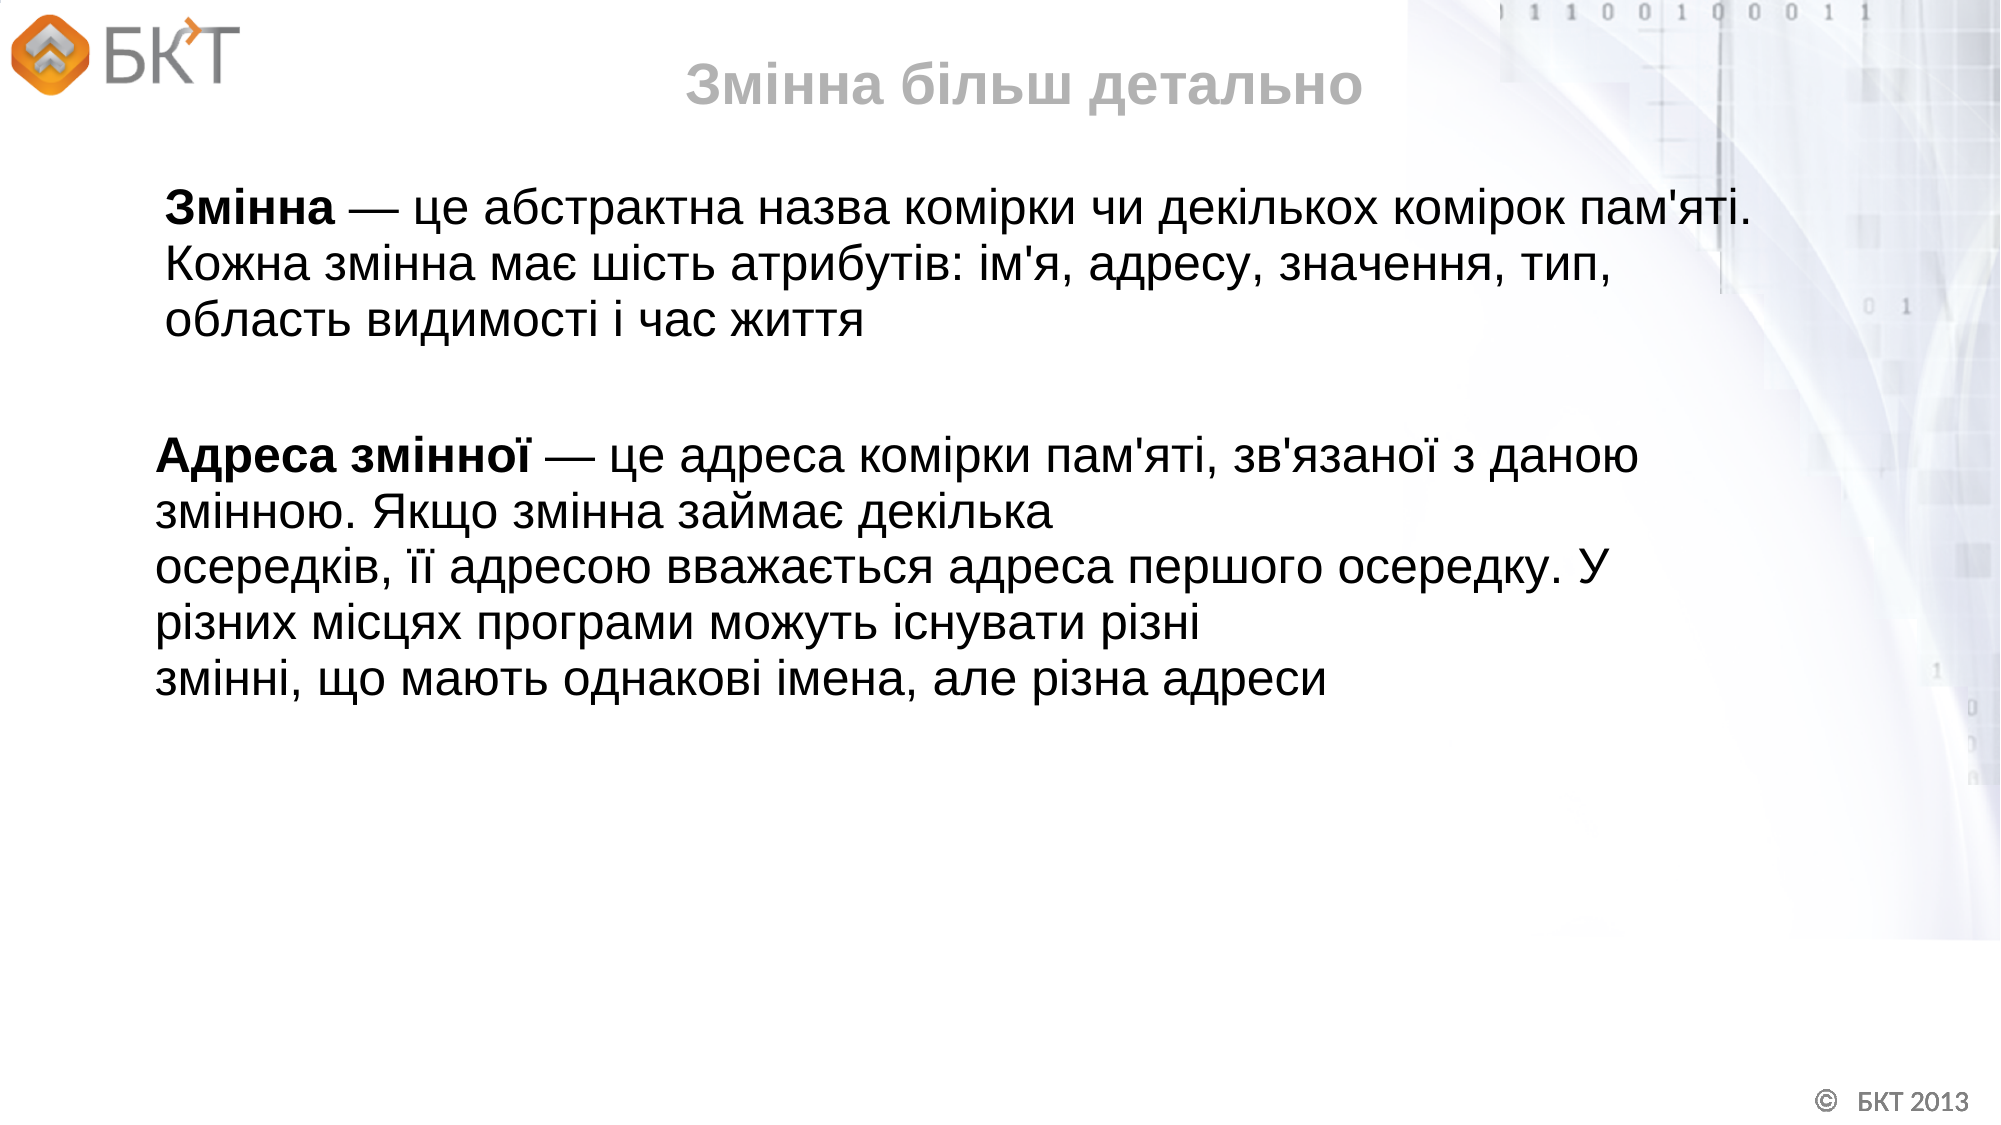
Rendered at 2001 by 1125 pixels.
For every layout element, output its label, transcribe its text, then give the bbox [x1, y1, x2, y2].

picture [1255, 0, 2000, 1125]
picture [4, 9, 250, 97]
text_box Адреса змінної — це адреса комірки пам'яті, зв'язаної з даною змінною. Якщо змінна займає декілька осередків, її адресою вважається адреса першого осередку. У різних місцях програми можуть існувати різні змінні, що мають однакові імена, але різна адреси [140, 420, 1771, 715]
text_box Змінна — це абстрактна назва комірки чи декількох комірок пам'яті. Кожна змінна має шість атрибутів: ім'я, адресу, значення, тип, область видимості і час життя [149, 172, 1780, 443]
text_box Змінна більш детально [607, 45, 1410, 135]
